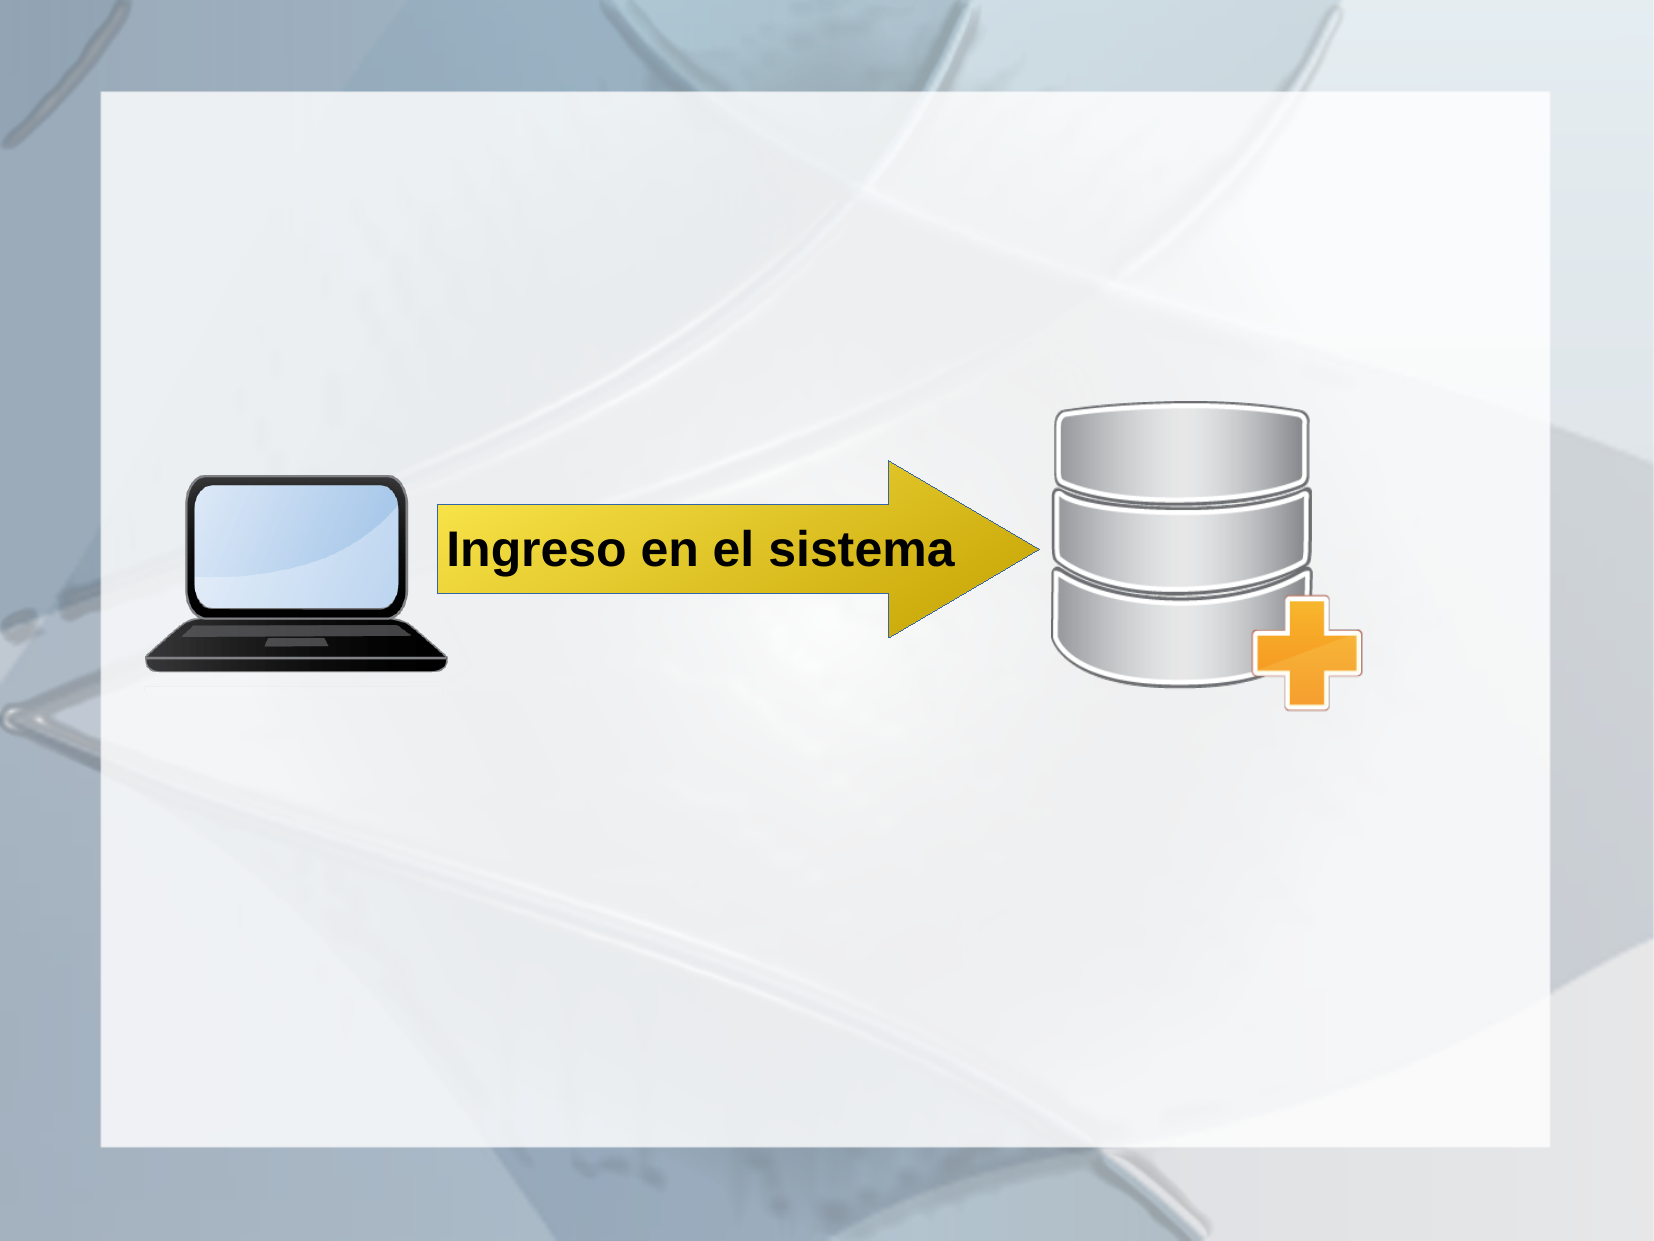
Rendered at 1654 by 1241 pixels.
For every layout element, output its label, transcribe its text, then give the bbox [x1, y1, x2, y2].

text_box Ingreso en el sistema [437, 460, 1040, 638]
picture [0, 0, 1654, 1241]
